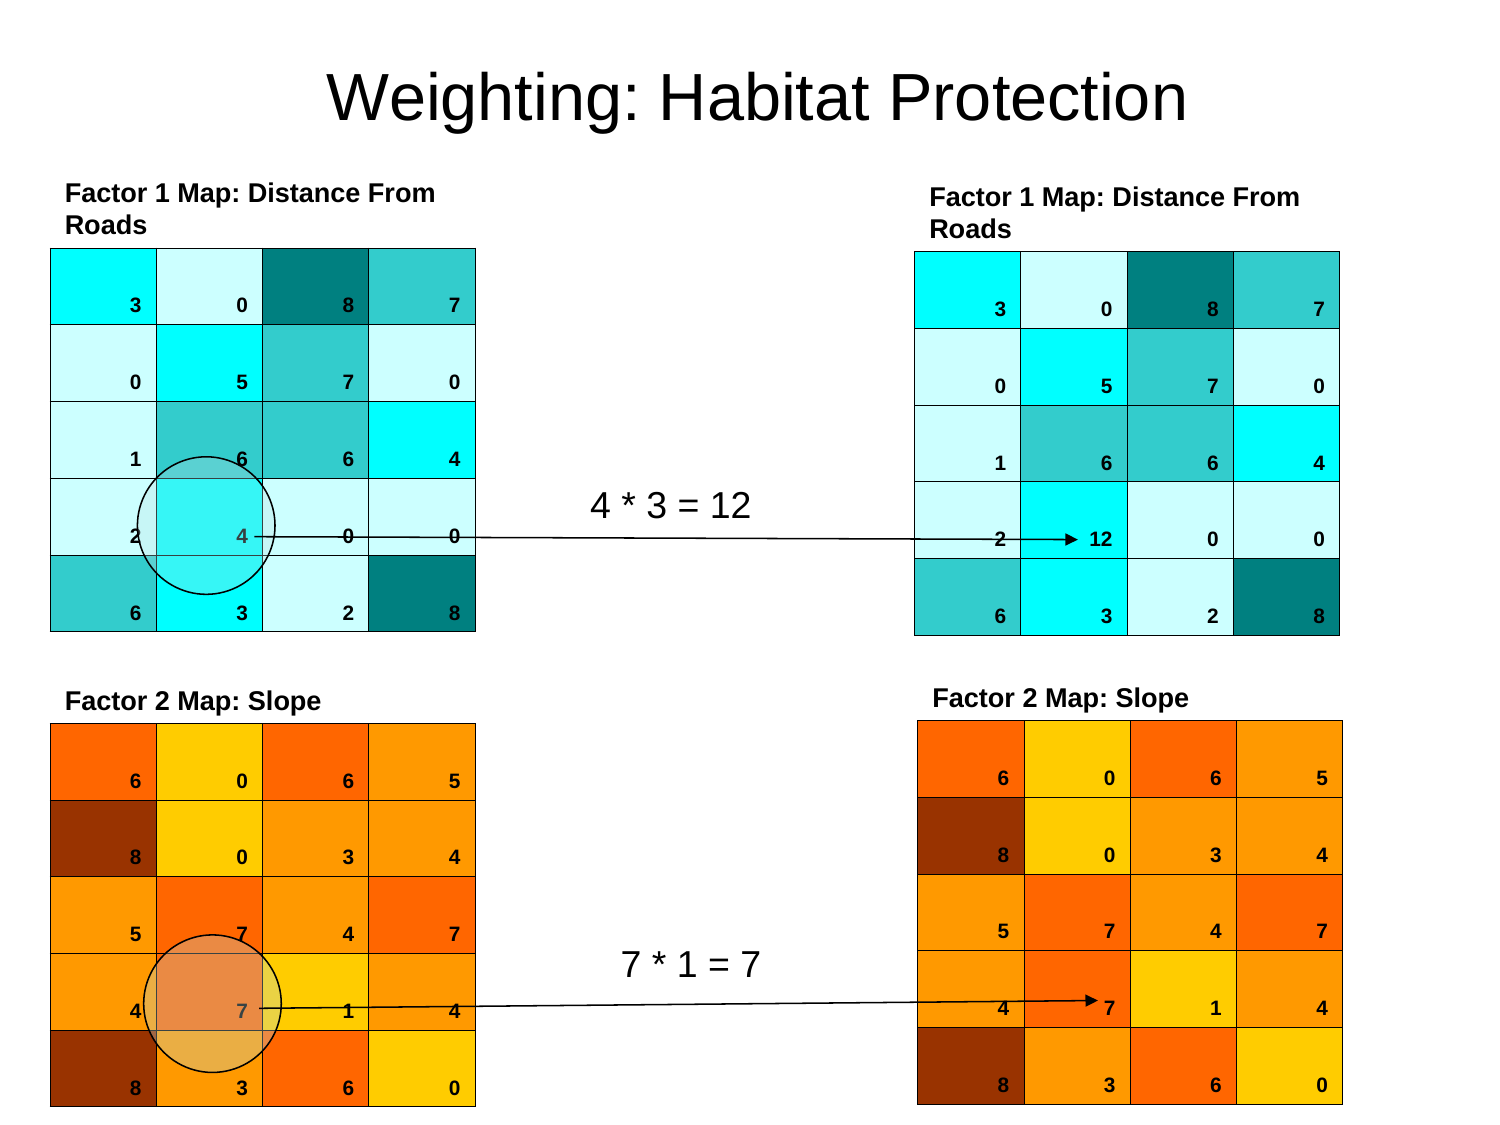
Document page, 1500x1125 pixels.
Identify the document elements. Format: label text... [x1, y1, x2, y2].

table_cell 0 [263, 479, 368, 536]
table_cell 7 [369, 877, 475, 953]
table_cell 0 [1025, 721, 1130, 797]
table_cell 6 [915, 559, 1020, 635]
table_cell 7 [1237, 875, 1342, 950]
text_box 4 * 3 = 12 [575, 472, 949, 534]
table_cell 8 [51, 801, 156, 876]
table_cell 4 [1131, 875, 1236, 950]
table_cell 7 [263, 325, 368, 401]
table_cell 7 [1025, 951, 1130, 1027]
table_cell 3 [1021, 559, 1127, 616]
table_cell 0 [369, 479, 475, 536]
table_header [1236, 616, 1343, 720]
table_cell 8 [918, 1028, 1024, 1104]
table_cell 2 [915, 540, 1020, 558]
table_cell 0 [51, 325, 156, 401]
table_cell 8 [918, 798, 1024, 874]
table_cell 0 [369, 538, 475, 555]
text_box [143, 934, 282, 1073]
table_cell 0 [915, 329, 1020, 405]
table_cell 4 [263, 877, 368, 953]
table_cell 5 [918, 875, 1024, 950]
table_cell 0 [1234, 482, 1339, 558]
table_cell 4 [1234, 406, 1339, 481]
table_cell 0 [269, 538, 368, 555]
table_cell 0 [369, 325, 475, 401]
table_cell 8 [369, 556, 475, 619]
table_cell 0 [157, 801, 262, 876]
table_cell 1 [915, 406, 1020, 481]
table_cell 6 [263, 1031, 368, 1106]
table_cell 1 [51, 402, 156, 478]
table_cell 7 [1234, 252, 1339, 328]
table_cell 4 [1237, 951, 1342, 1027]
table_cell 8 [1128, 252, 1233, 328]
table_cell 7 [1025, 875, 1130, 950]
table_cell 2 [1128, 559, 1233, 616]
table_cell 6 [1131, 1028, 1236, 1104]
table_header Factor 1 Map: Distance From Roads [915, 148, 1340, 251]
text_box Weighting: Habitat Protection [82, 0, 1433, 188]
text_box 7 * 1 = 7 [605, 932, 979, 993]
table_cell 6 [918, 721, 1024, 797]
text_box [137, 456, 276, 595]
table_cell 4 [918, 951, 1024, 1001]
table_cell 5 [369, 724, 475, 800]
table_cell 6 [1128, 406, 1233, 481]
table_cell 6 [51, 724, 156, 800]
table_cell 2 [263, 556, 368, 619]
table_cell 5 [1021, 329, 1127, 405]
table_cell 4 [51, 954, 156, 1030]
table_cell 4 [369, 1008, 475, 1030]
table_cell 3 [157, 568, 262, 619]
table_cell 1 [1131, 951, 1236, 1027]
table_cell 3 [915, 252, 1020, 328]
table_cell 3 [1131, 798, 1236, 874]
table_cell 6 [263, 724, 368, 800]
table_cell 1 [263, 954, 368, 1007]
table_cell 7 [369, 249, 475, 324]
table_cell 8 [51, 1031, 156, 1106]
table_cell 1 [277, 1009, 368, 1030]
table_cell 0 [157, 724, 262, 800]
table_header Factor 1 Map: Distance From Roads [50, 144, 475, 248]
table_header Factor 2 Map: Slope [918, 616, 1236, 720]
table_cell 3 [263, 801, 368, 876]
table_cell 4 [369, 954, 475, 1006]
table_cell 4 [369, 402, 475, 478]
table_cell 6 [157, 402, 262, 478]
table_cell 5 [51, 877, 156, 953]
table_cell 0 [1237, 1028, 1342, 1104]
table_cell 3 [157, 1046, 262, 1106]
table_cell 12 [1021, 482, 1127, 558]
table_cell 7 [157, 877, 262, 953]
table_cell 8 [1234, 559, 1339, 616]
table_header Factor 2 Map: Slope [50, 619, 369, 723]
table_cell 0 [1128, 482, 1233, 558]
table_cell 6 [1131, 721, 1236, 797]
table_cell 6 [1021, 406, 1127, 481]
table_cell 0 [157, 249, 262, 324]
table_cell 4 [918, 1002, 1024, 1027]
table_cell 5 [1237, 721, 1342, 797]
table_cell 3 [1025, 1028, 1130, 1104]
table_cell 0 [1025, 798, 1130, 874]
table_cell 6 [263, 402, 368, 478]
table_cell 8 [263, 249, 368, 324]
table_cell 5 [157, 325, 262, 401]
table_cell 4 [369, 801, 475, 876]
table_cell 7 [157, 954, 163, 961]
table_cell 7 [1128, 329, 1233, 405]
table_cell 0 [369, 1031, 475, 1106]
table_header [369, 619, 475, 723]
table_cell 2 [915, 482, 1020, 538]
table_cell 4 [1237, 798, 1342, 874]
table_cell 6 [51, 556, 156, 619]
table_cell 3 [51, 249, 156, 324]
table_cell 0 [1234, 329, 1339, 405]
table_cell 0 [1021, 252, 1127, 328]
table_cell 2 [51, 479, 154, 555]
